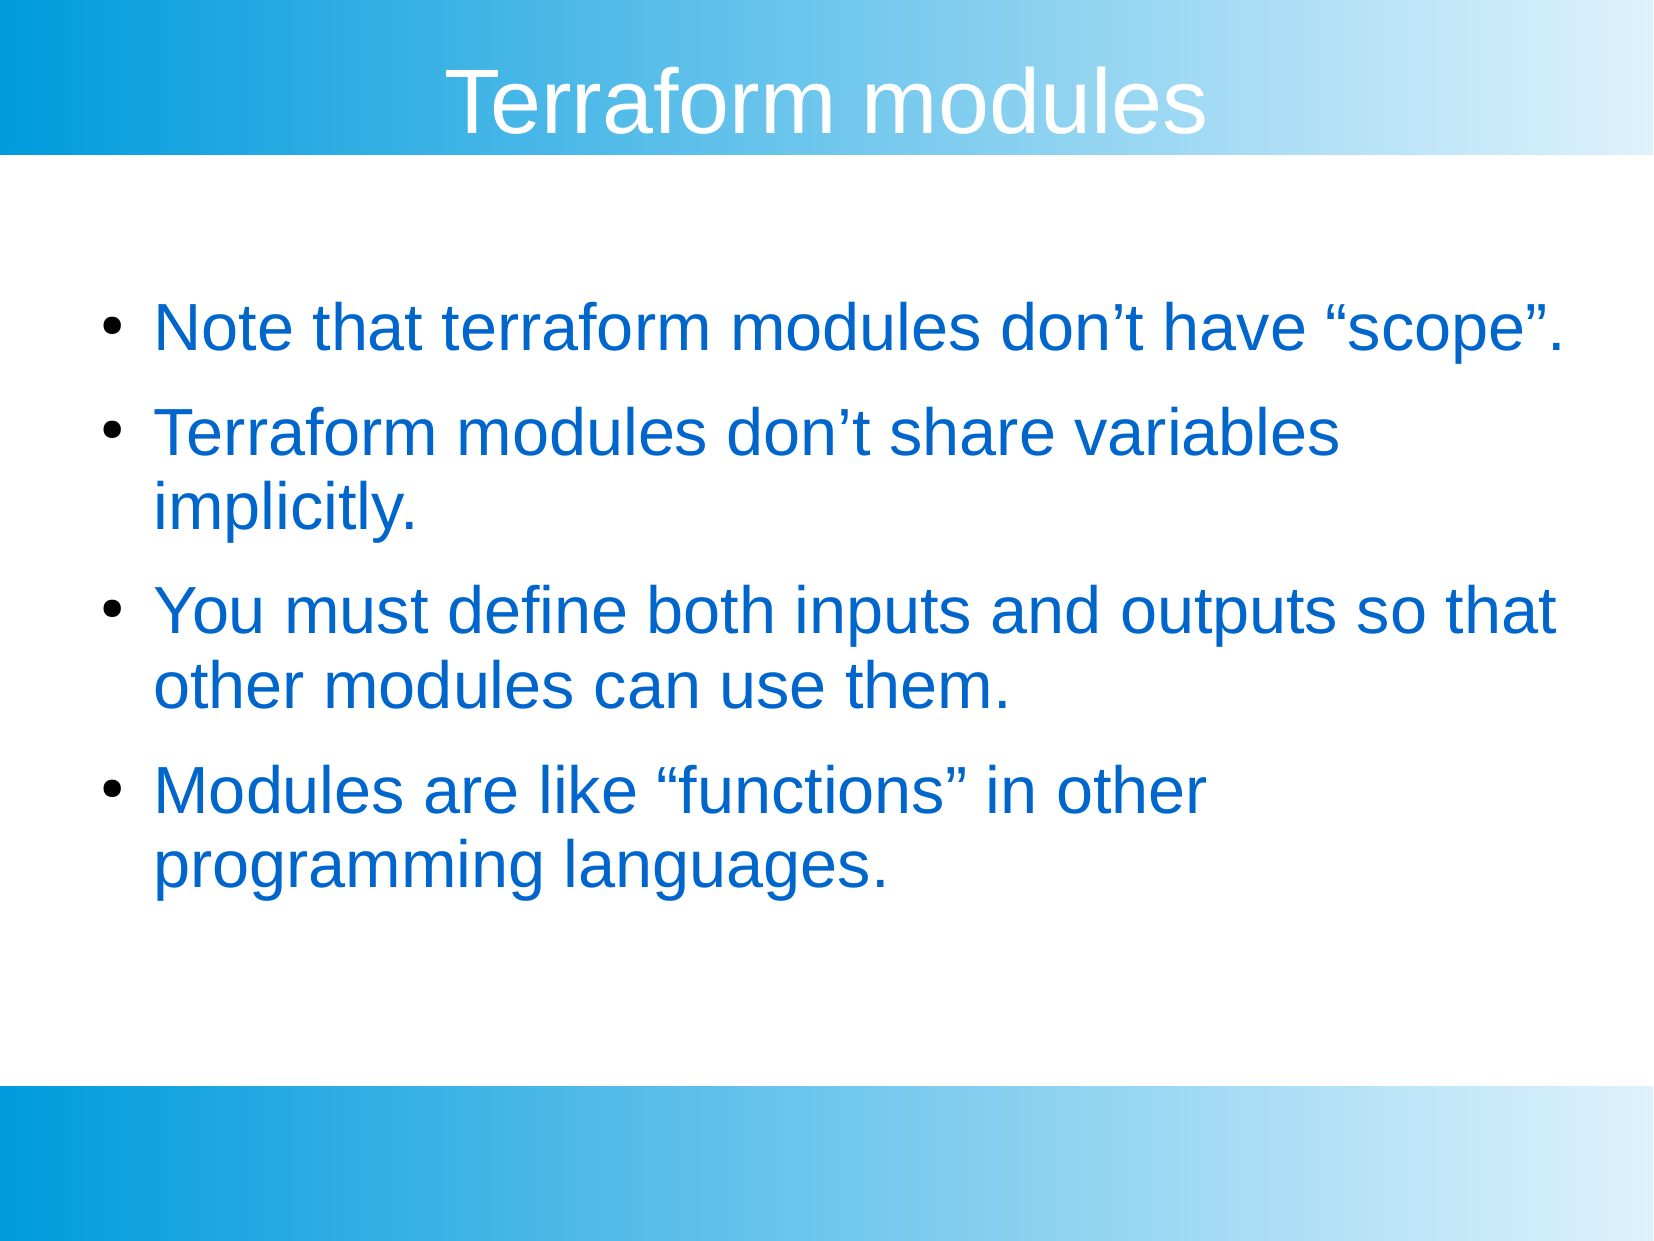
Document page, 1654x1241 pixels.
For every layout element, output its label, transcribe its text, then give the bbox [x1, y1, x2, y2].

list Note that terraform modules don’t have “scope”. Terraform modules don’t share variables implicitly. You must define both inputs and outputs so that other modules can use them. Modules are like “functions” in other programming languages. [82, 290, 1571, 1010]
title Terraform modules [82, 49, 1571, 155]
